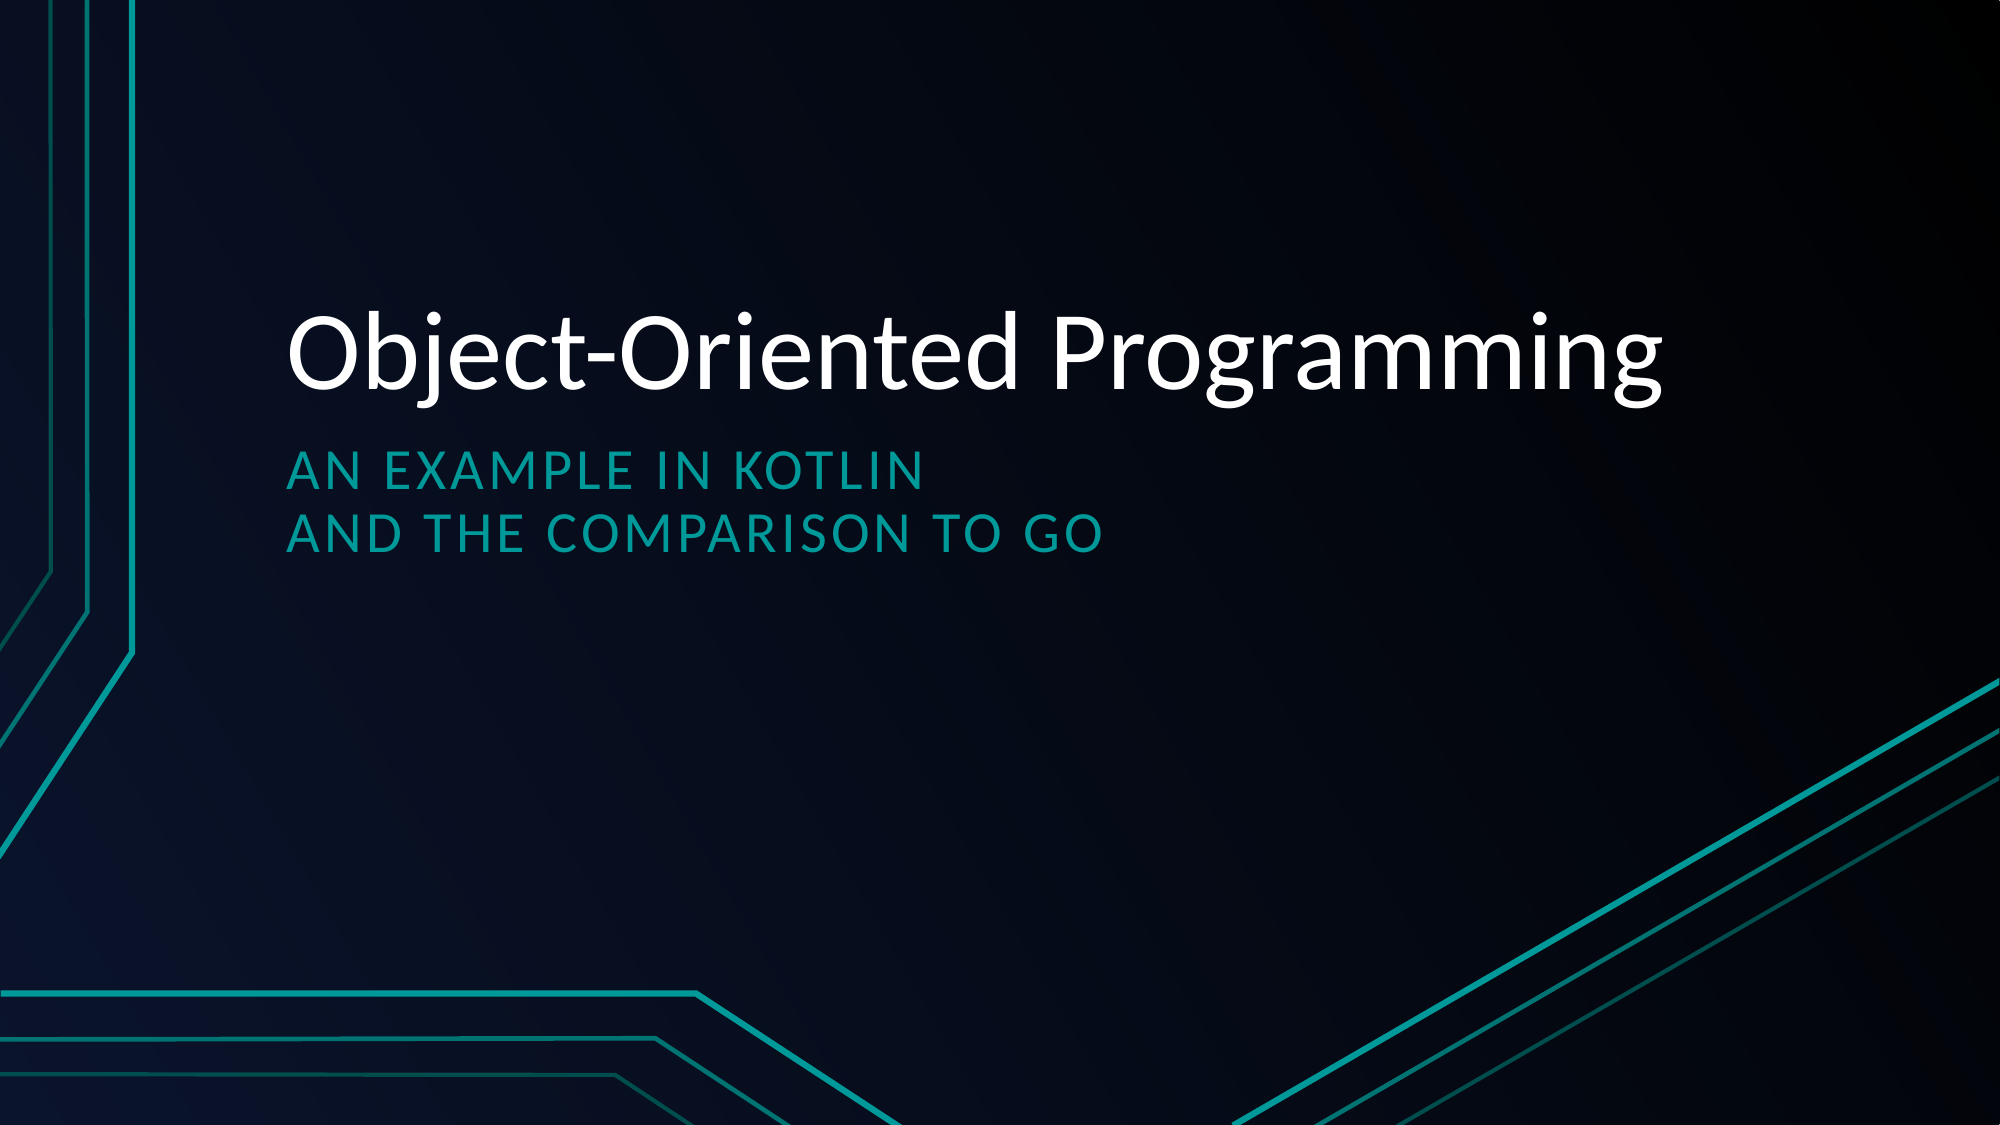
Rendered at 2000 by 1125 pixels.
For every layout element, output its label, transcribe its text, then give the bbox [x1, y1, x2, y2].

subtitle An example in kotlin And the comparison to go [266, 429, 1700, 717]
title Object-Oriented Programming [266, 95, 1700, 424]
